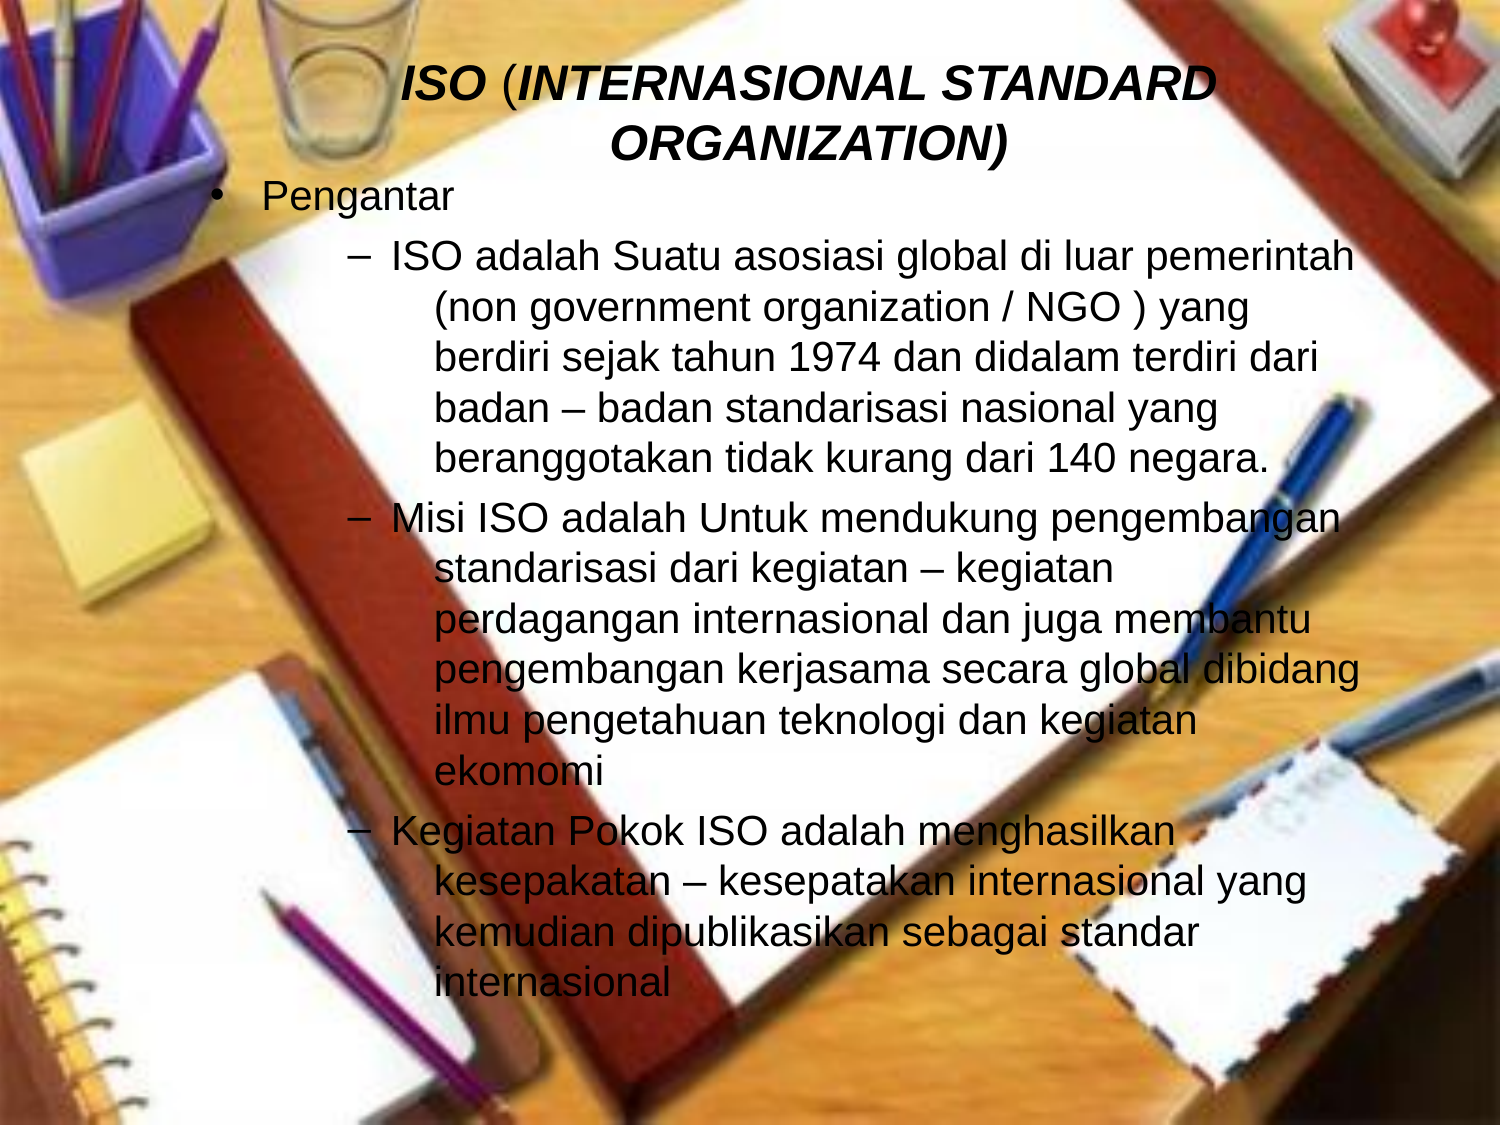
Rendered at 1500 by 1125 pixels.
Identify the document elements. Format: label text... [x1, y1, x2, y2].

text_box ISO (INTERNASIONAL STANDARD ORGANIZATION) [183, 42, 1436, 179]
list Pengantar ISO adalah Suatu asosiasi global di luar pemerintah (non government organization / NGO ) yang berdiri sejak tahun 1974 dan didalam terdiri dari badan – badan standarisasi nasional yang beranggotakan tidak kurang dari 140 negara. Misi ISO adalah Untuk mendukung pengembangan standarisasi dari kegiatan – kegiatan perdagangan internasional dan juga membantu pengembangan kerjasama secara global dibidang ilmu pengetahuan teknologi dan kegiatan ekomomi Kegiatan Pokok ISO adalah menghasilkan kesepakatan – kesepatakan internasional yang kemudian dipublikasikan sebagai standar internasional [194, 179, 1383, 1047]
